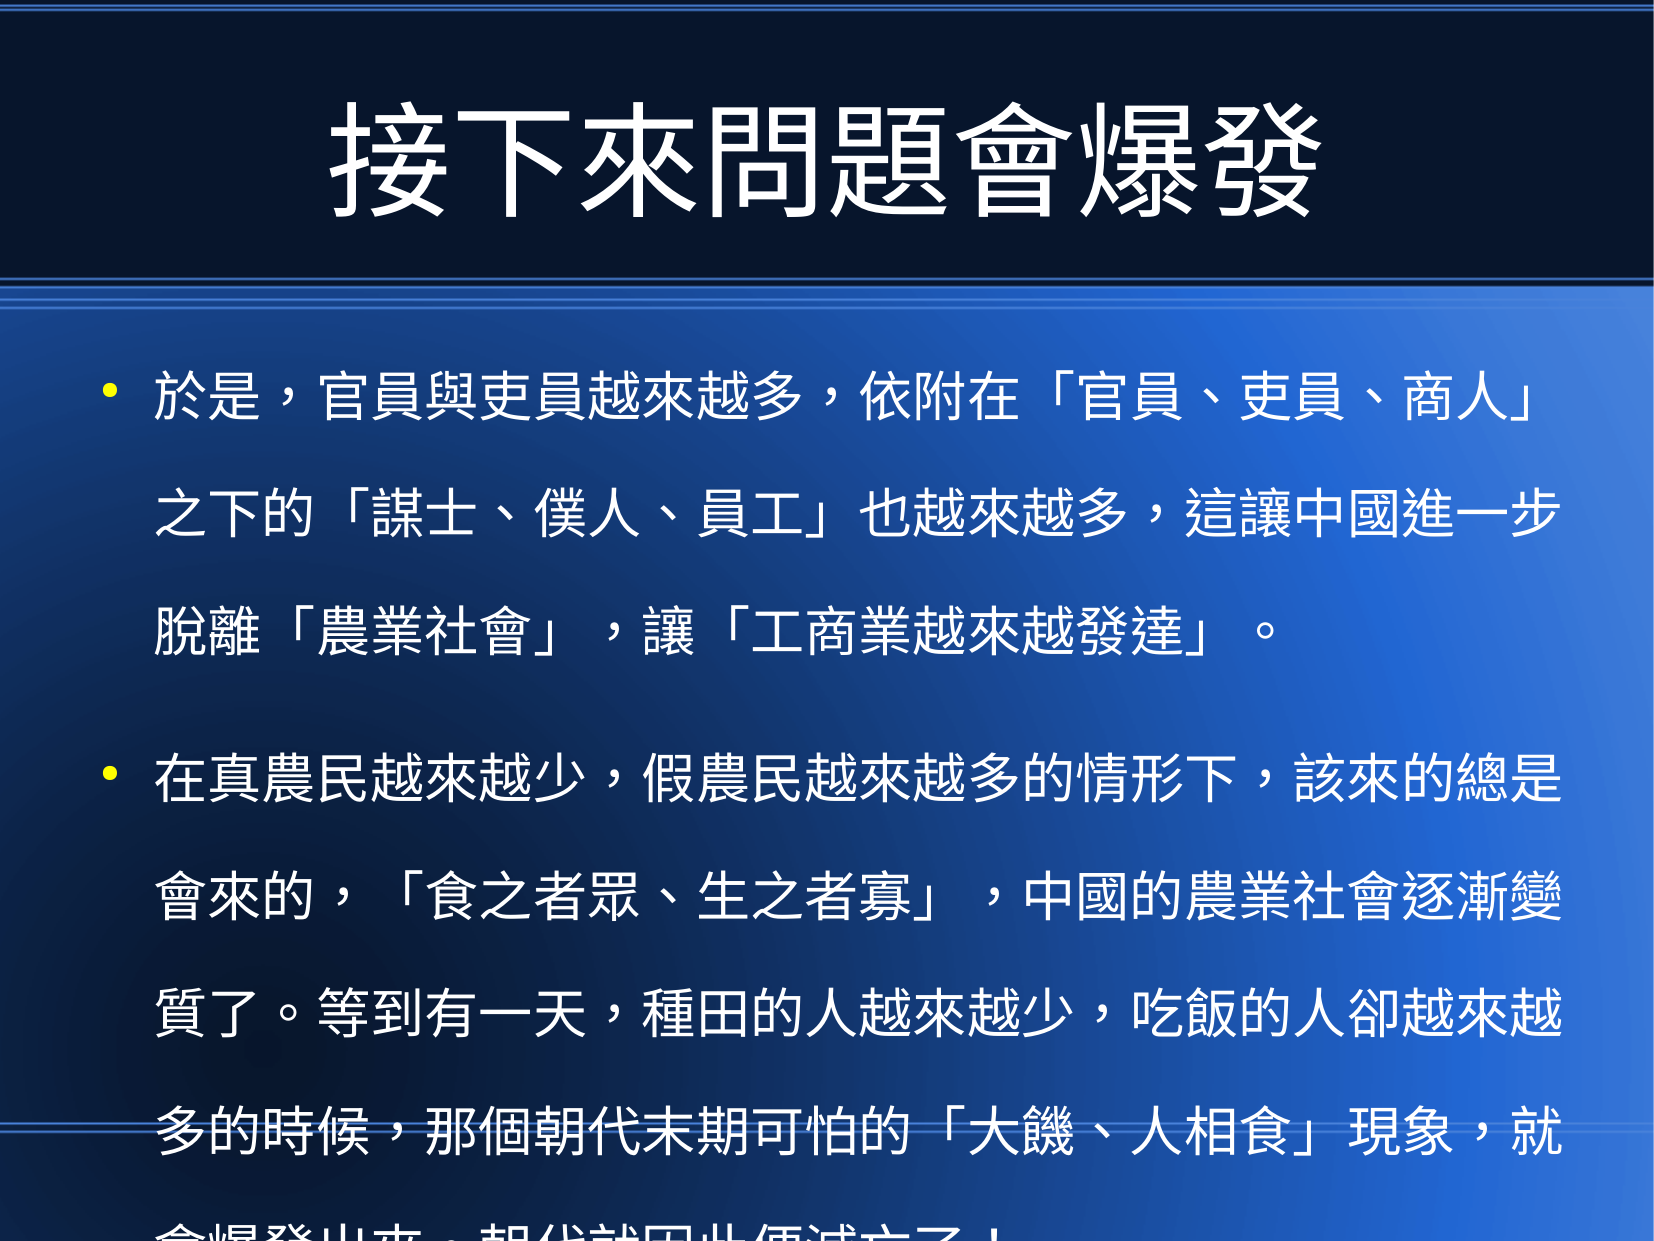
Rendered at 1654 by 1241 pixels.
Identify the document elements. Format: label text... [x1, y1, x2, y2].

list 於是，官員與吏員越來越多，依附在「官員、吏員、商人」之下的「謀士、僕人、員工」也越來越多，這讓中國進一步脫離「農業社會」，讓「工商業越來越發達」。 在真農民越來越少，假農民越來越多的情形下，該來的總是會來的，「食之者眾、生之者寡」，中國的農業社會逐漸變質了。等到有一天，種田的人越來越少，吃飯的人卻越來越多的時候，那個朝代末期可怕的「大饑、人相食」現象，就會爆發出來。朝代就因此便滅亡了！ [82, 313, 1571, 1241]
title 接下來問題會爆發 [82, 49, 1571, 257]
picture [0, 0, 1654, 1241]
